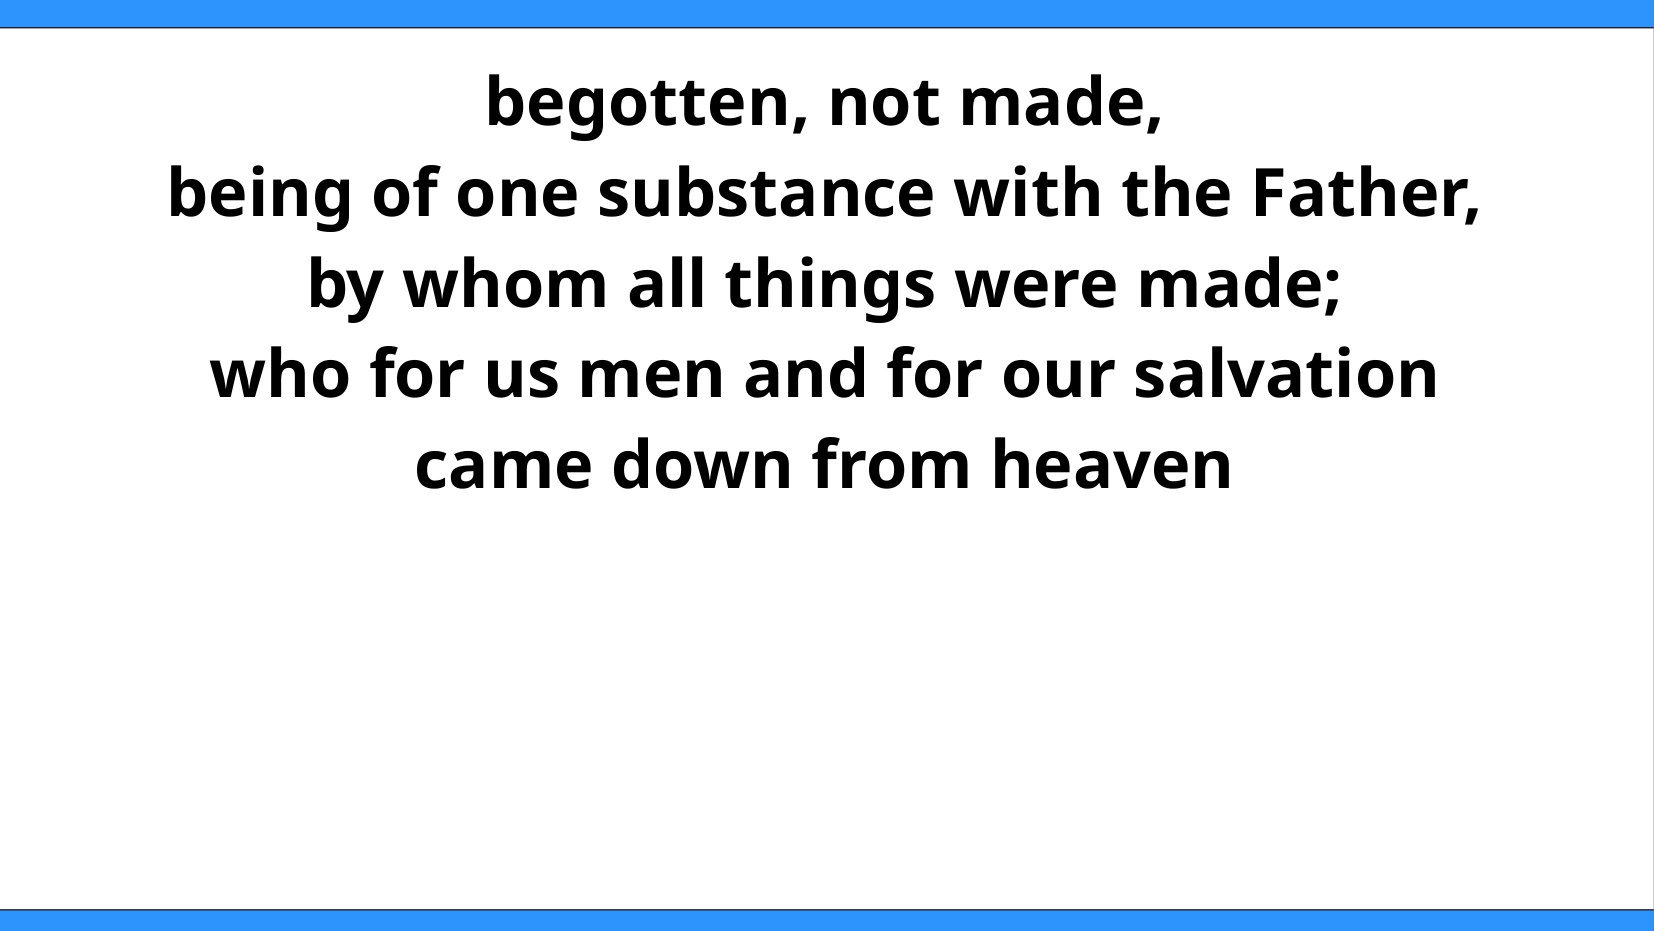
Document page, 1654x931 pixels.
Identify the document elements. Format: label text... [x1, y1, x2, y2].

text_box begotten, not made, being of one substance with the Father, by whom all things were made; who for us men and for our salvation came down from heaven [75, 46, 1576, 586]
picture [0, 0, 1654, 931]
